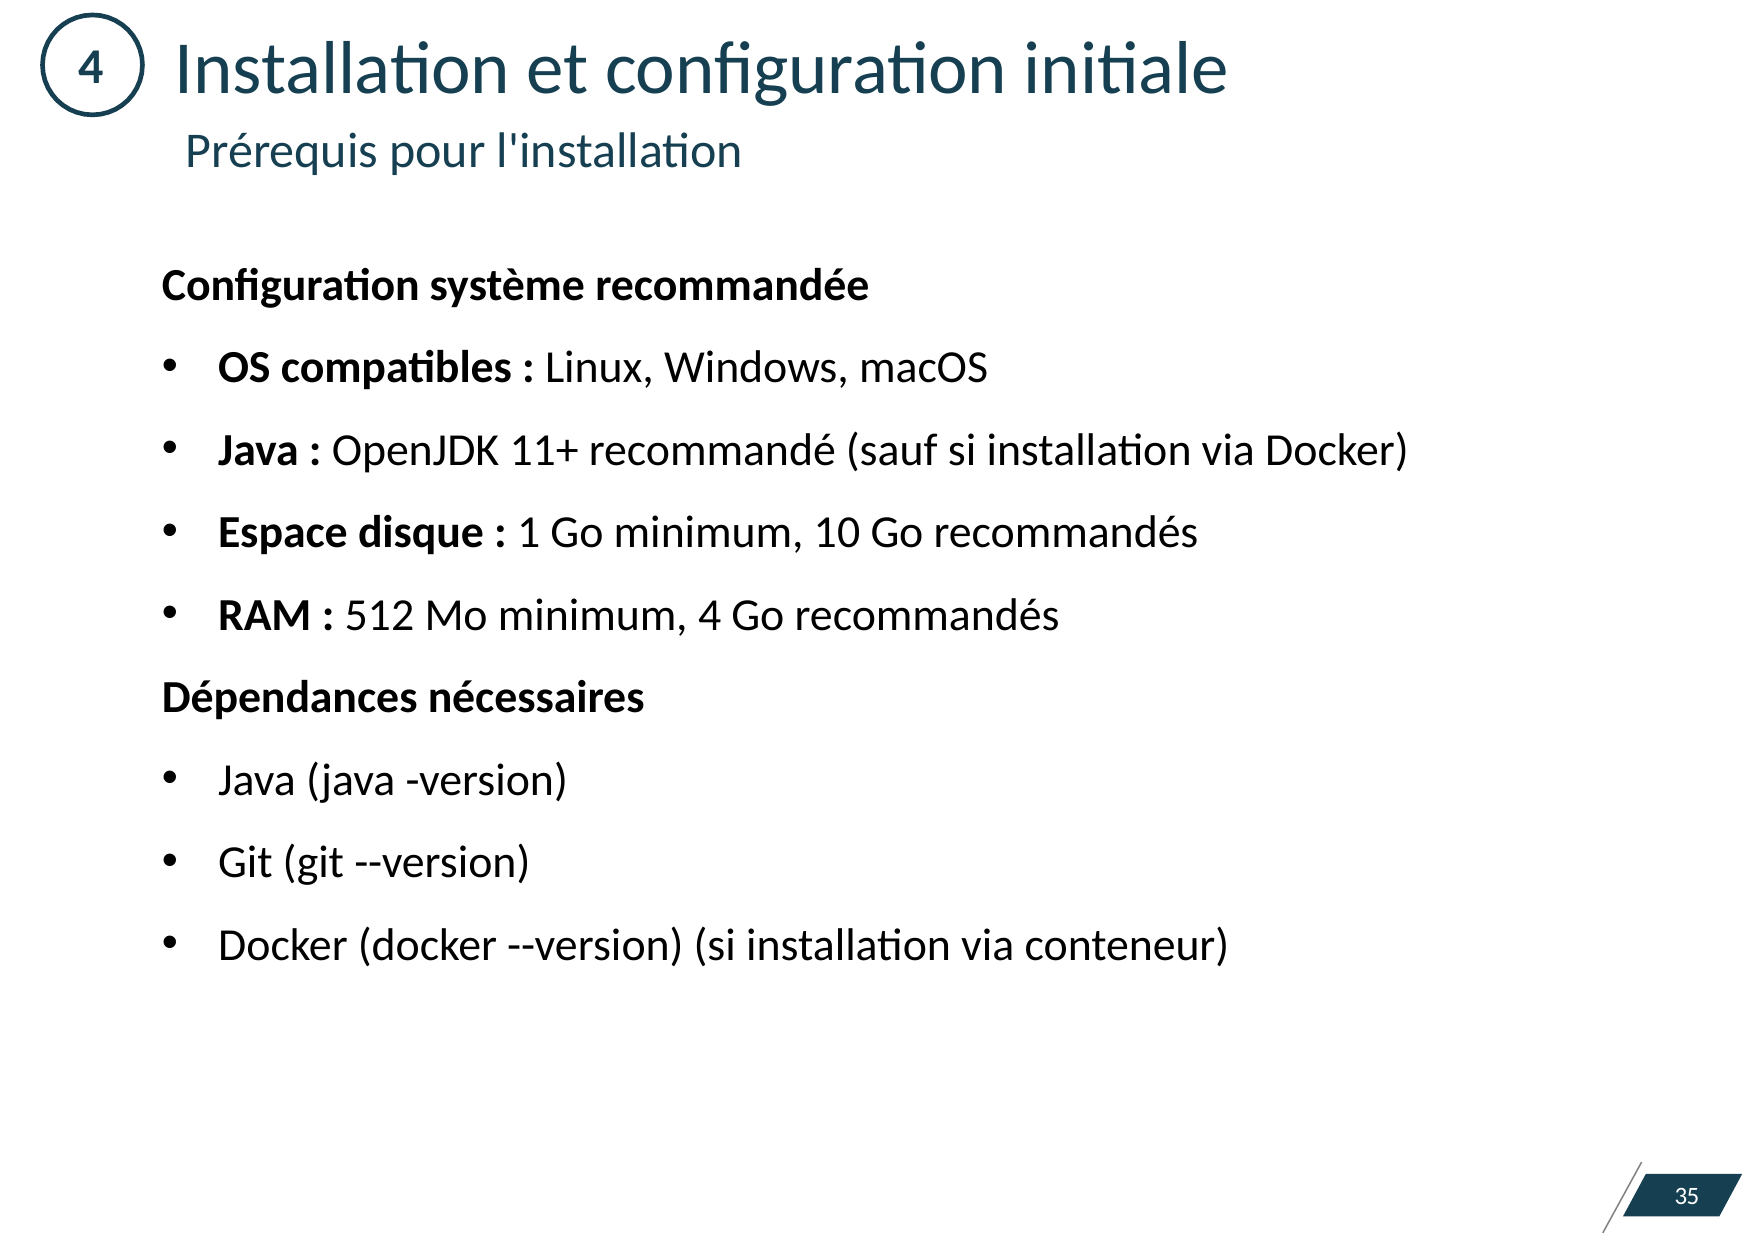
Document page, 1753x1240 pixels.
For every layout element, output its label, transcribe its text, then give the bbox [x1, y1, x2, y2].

text_box 4 [76, 31, 109, 94]
slide_number <number> [1661, 1177, 1718, 1240]
text_box Prérequis pour l'installation [170, 110, 1127, 186]
title Installation et configuration initiale [172, 16, 1580, 219]
text_box Configuration système recommandée OS compatibles : Linux, Windows, macOS Java : OpenJDK 11+ recommandé (sauf si installation via Docker) Espace disque : 1 Go minimum, 10 Go recommandés RAM : 512 Mo minimum, 4 Go recommandés Dépendances nécessaires Java (java -version) Git (git --version) Docker (docker --version) (si installation via conteneur) [147, 219, 1718, 977]
